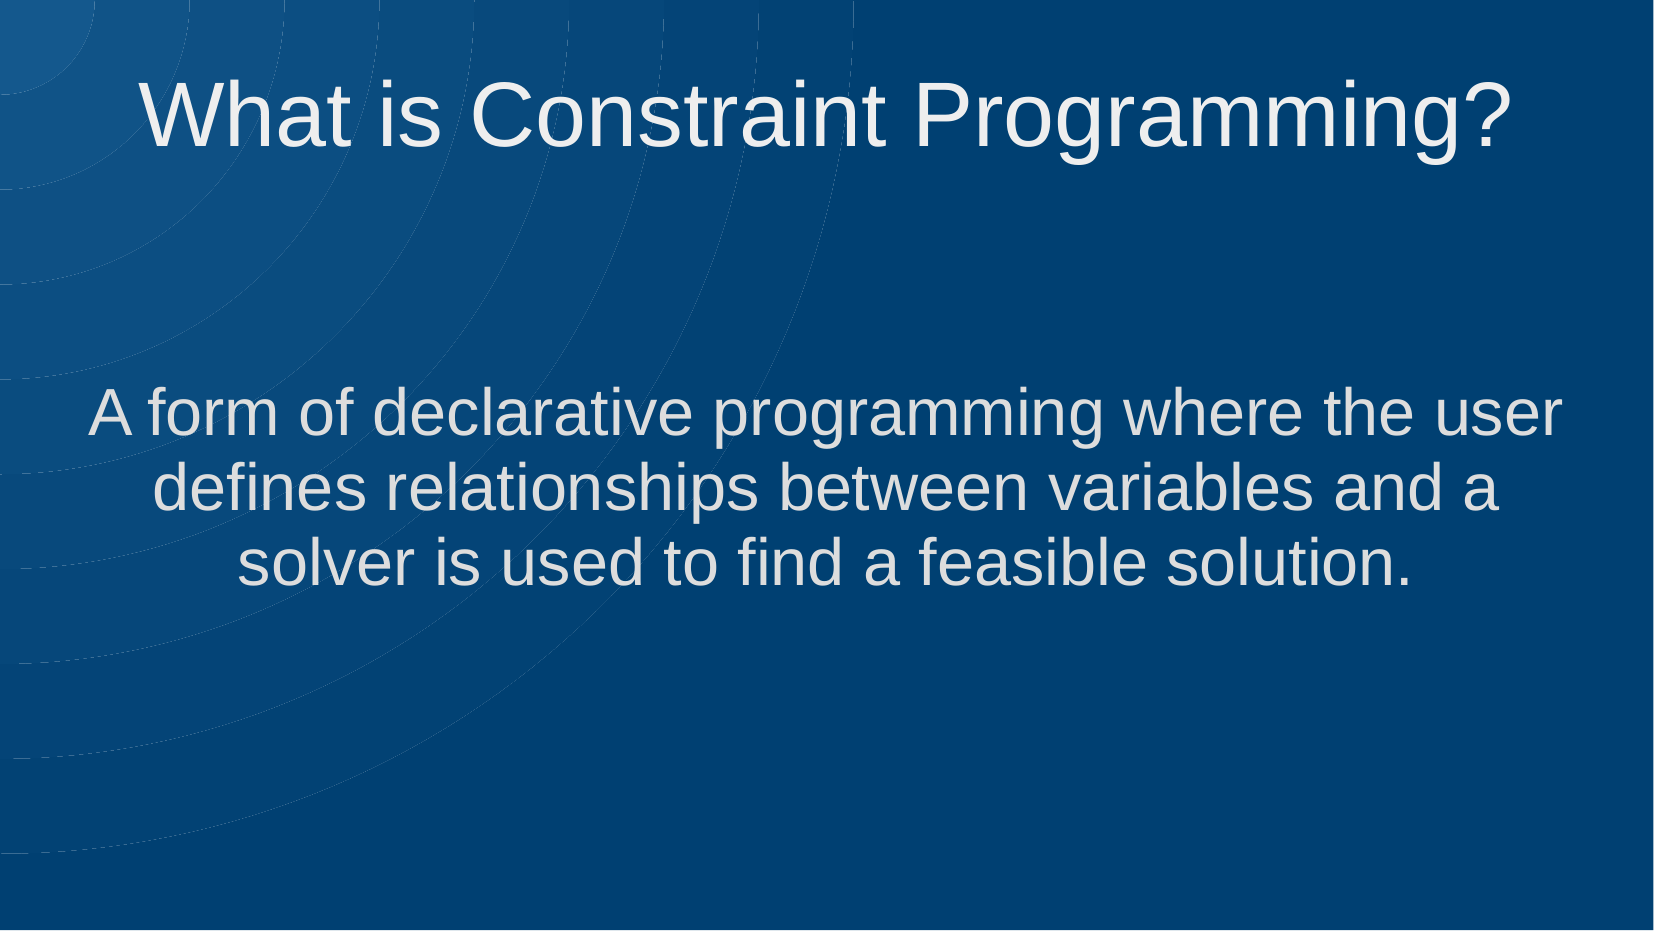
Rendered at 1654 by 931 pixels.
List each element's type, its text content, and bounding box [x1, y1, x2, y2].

subtitle A form of declarative programming where the user defines relationships between variables and a solver is used to find a feasible solution. [82, 217, 1571, 758]
title What is Constraint Programming? [82, 37, 1571, 193]
